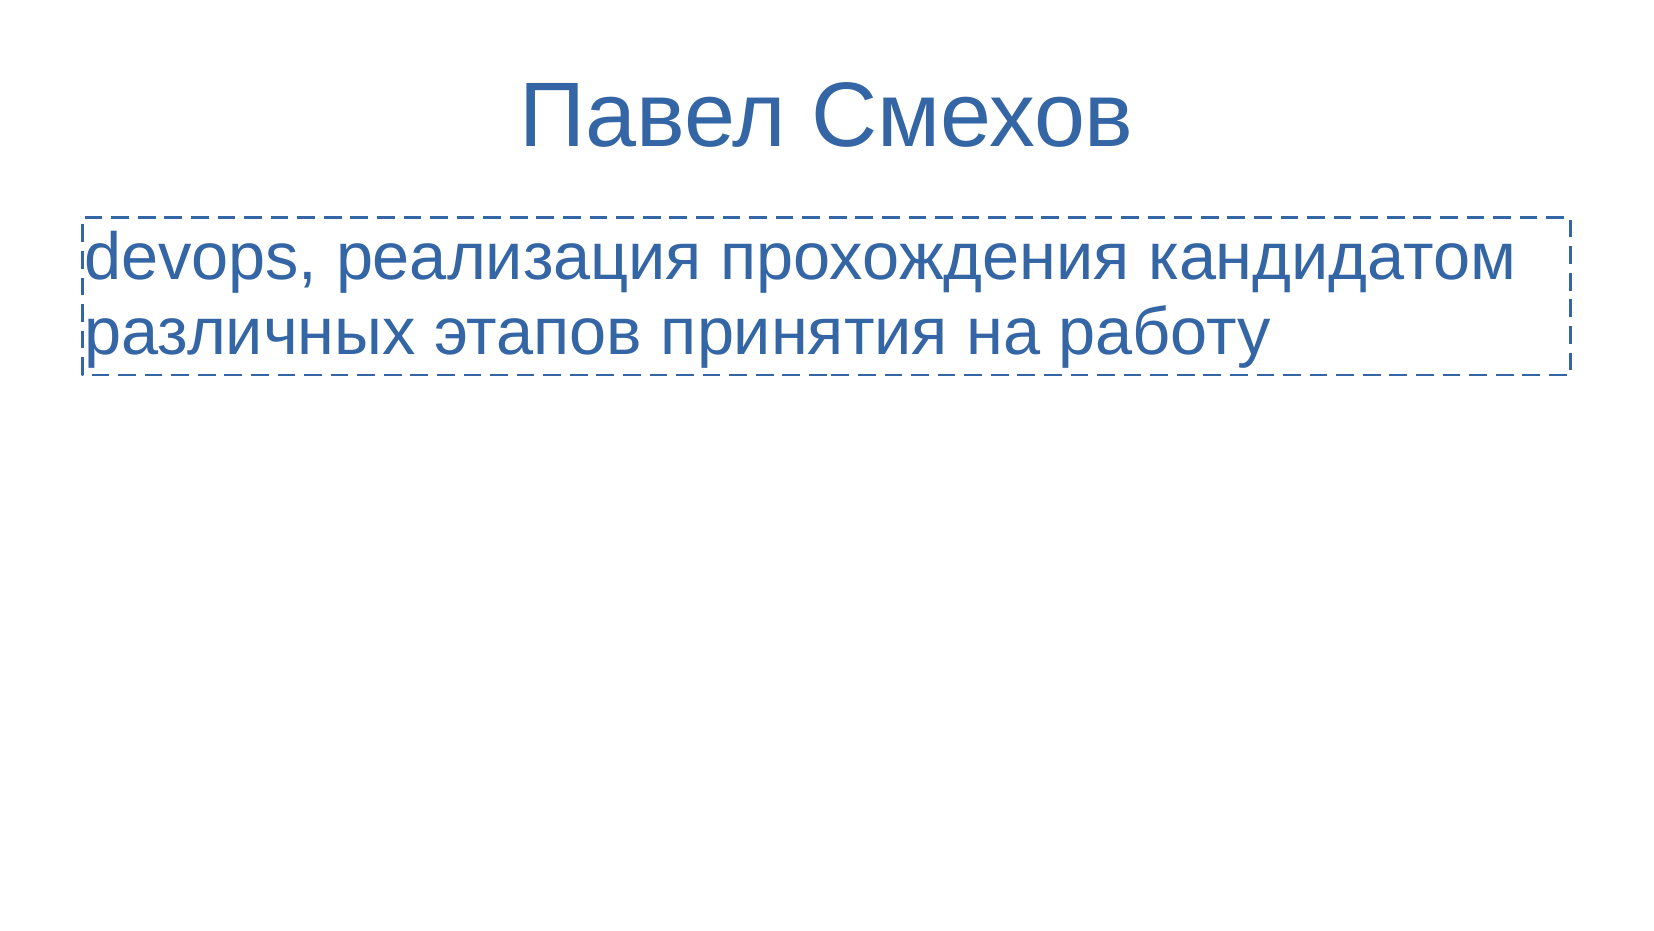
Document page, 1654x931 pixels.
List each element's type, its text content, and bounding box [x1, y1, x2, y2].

list devops, реализация прохождения кандидатом различных этапов принятия на работу [82, 217, 1571, 376]
title Павел Смехов [82, 37, 1571, 193]
